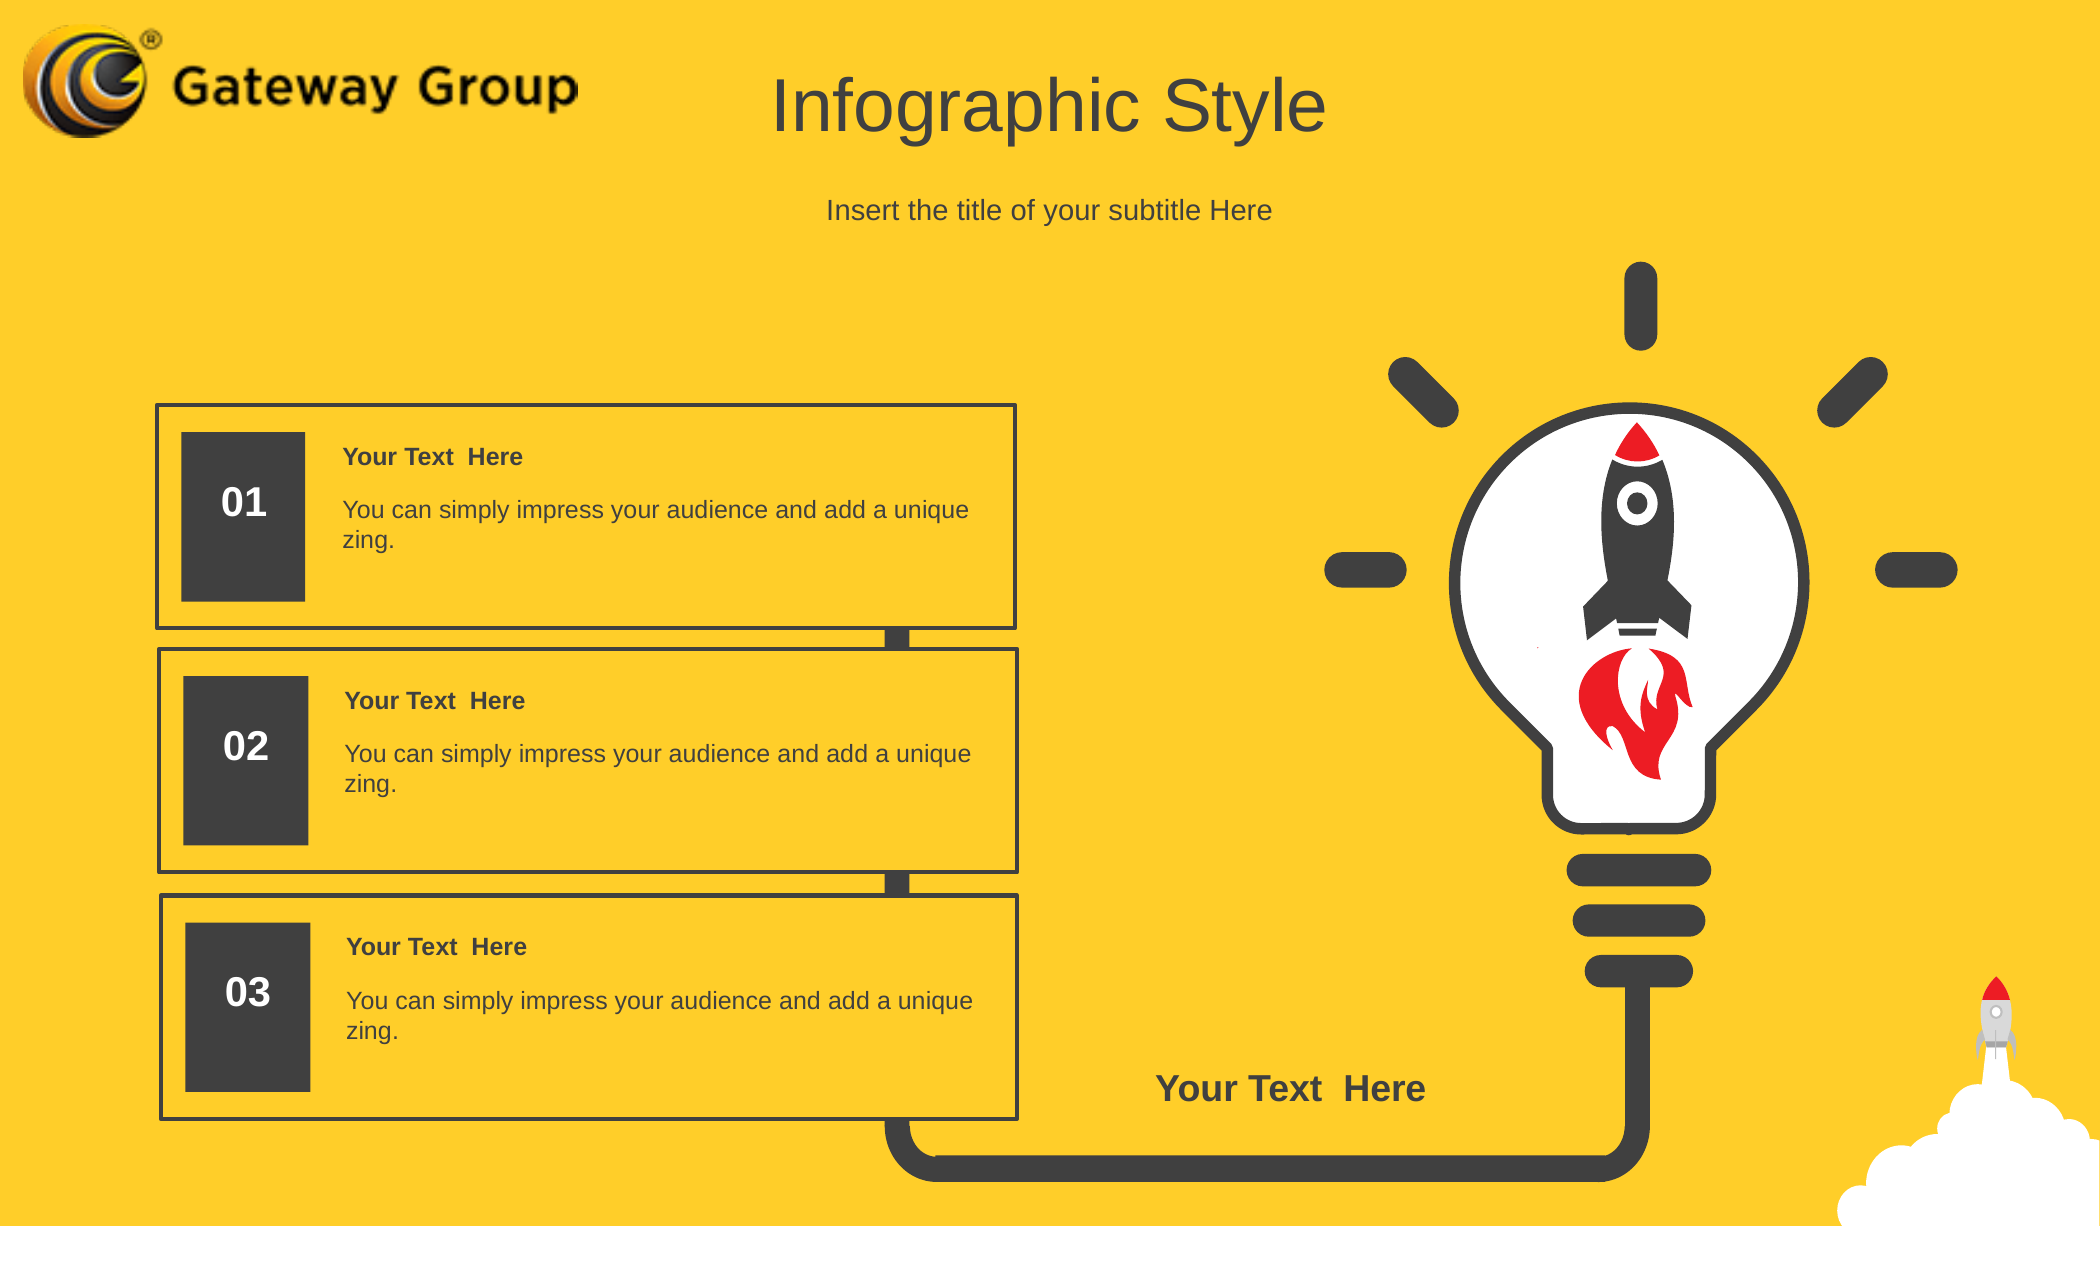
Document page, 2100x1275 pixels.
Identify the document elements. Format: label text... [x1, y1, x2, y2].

text_box You can simply impress your audience and add a unique zing. [327, 486, 989, 562]
text_box [1454, 408, 1804, 830]
text_box You can simply impress your audience and add a unique zing. [329, 730, 991, 806]
text_box [1624, 261, 1658, 351]
text_box You can simply impress your audience and add a unique zing. [331, 976, 993, 1052]
text_box [1388, 357, 1459, 428]
text_box [1817, 357, 1888, 428]
text_box Infographic Style [0, 30, 2100, 172]
text_box Your Text Here [327, 432, 989, 478]
text_box Your Text Here [1049, 1056, 1533, 1116]
text_box [156, 404, 1694, 1183]
text_box 01 [205, 467, 282, 533]
text_box [1324, 552, 1407, 588]
text_box [1875, 552, 1958, 588]
text_box Insert the title of your subtitle Here [0, 172, 2100, 245]
picture [23, 24, 578, 138]
text_box Your Text Here [331, 923, 993, 968]
text_box [1566, 853, 1712, 887]
text_box 03 [209, 957, 286, 1023]
text_box 02 [207, 711, 284, 776]
text_box 1 [1449, 403, 1809, 835]
text_box [1572, 904, 1706, 937]
text_box Your Text Here [329, 676, 991, 722]
